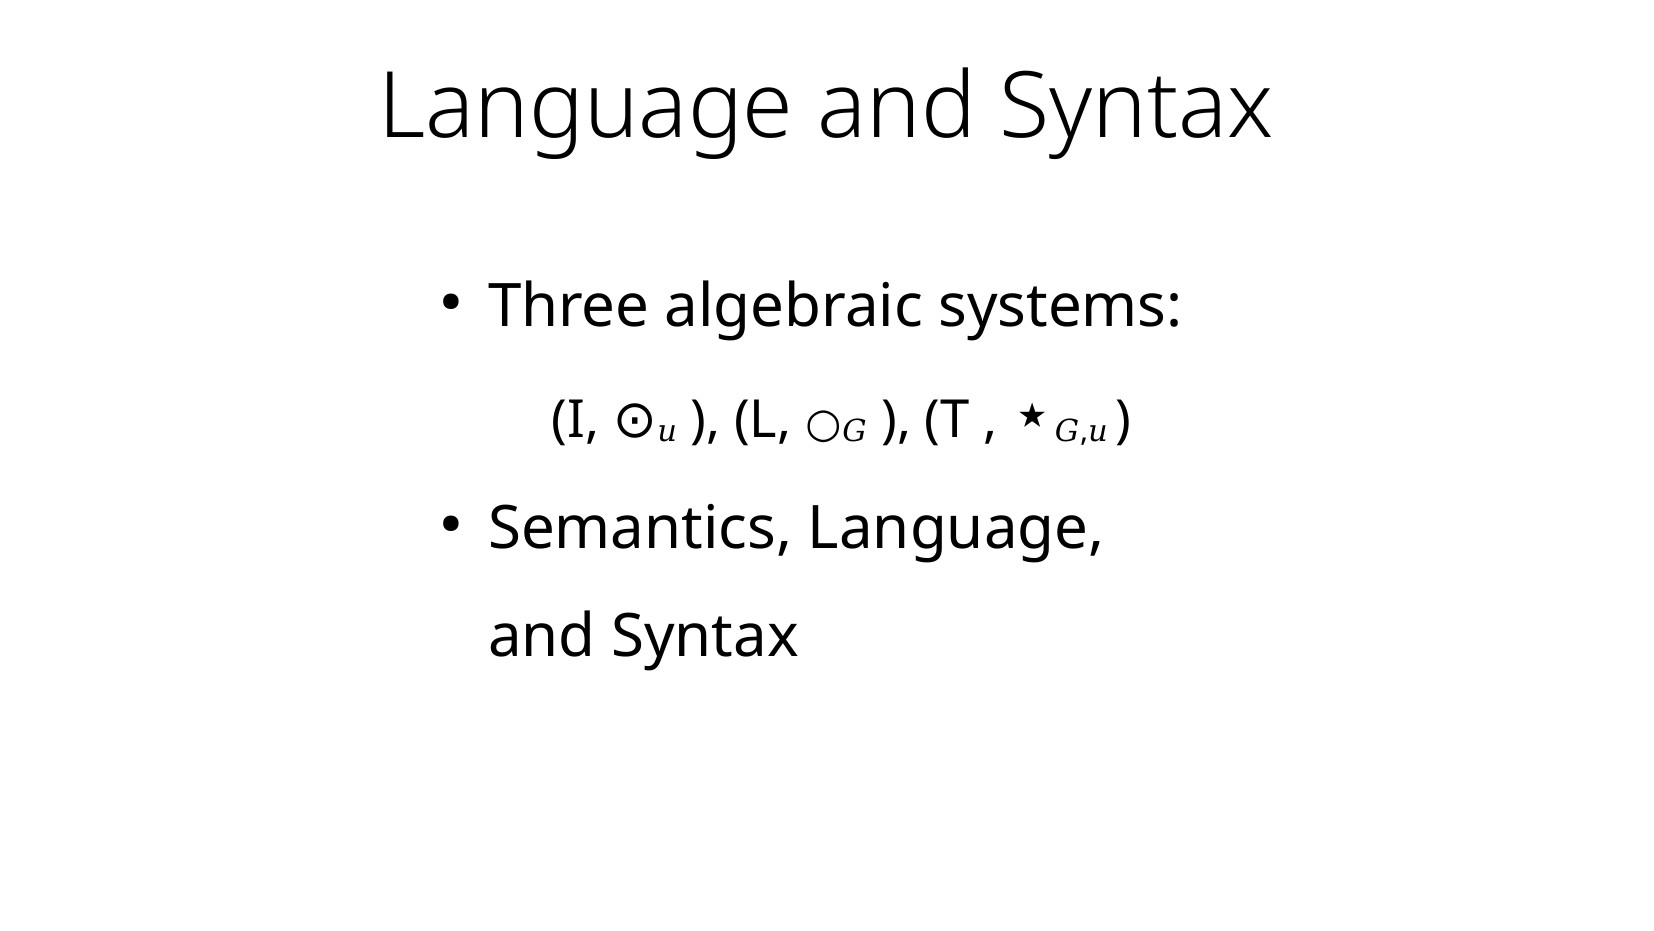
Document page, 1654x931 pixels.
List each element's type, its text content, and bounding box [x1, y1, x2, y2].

title Language and Syntax [82, 37, 1571, 193]
list Three algebraic systems: (I, ⊙𝑢 ), (L, ○𝐺 ), (T , ⋆𝐺,𝑢 ) Semantics, Language, and Syntax [424, 262, 1654, 676]
